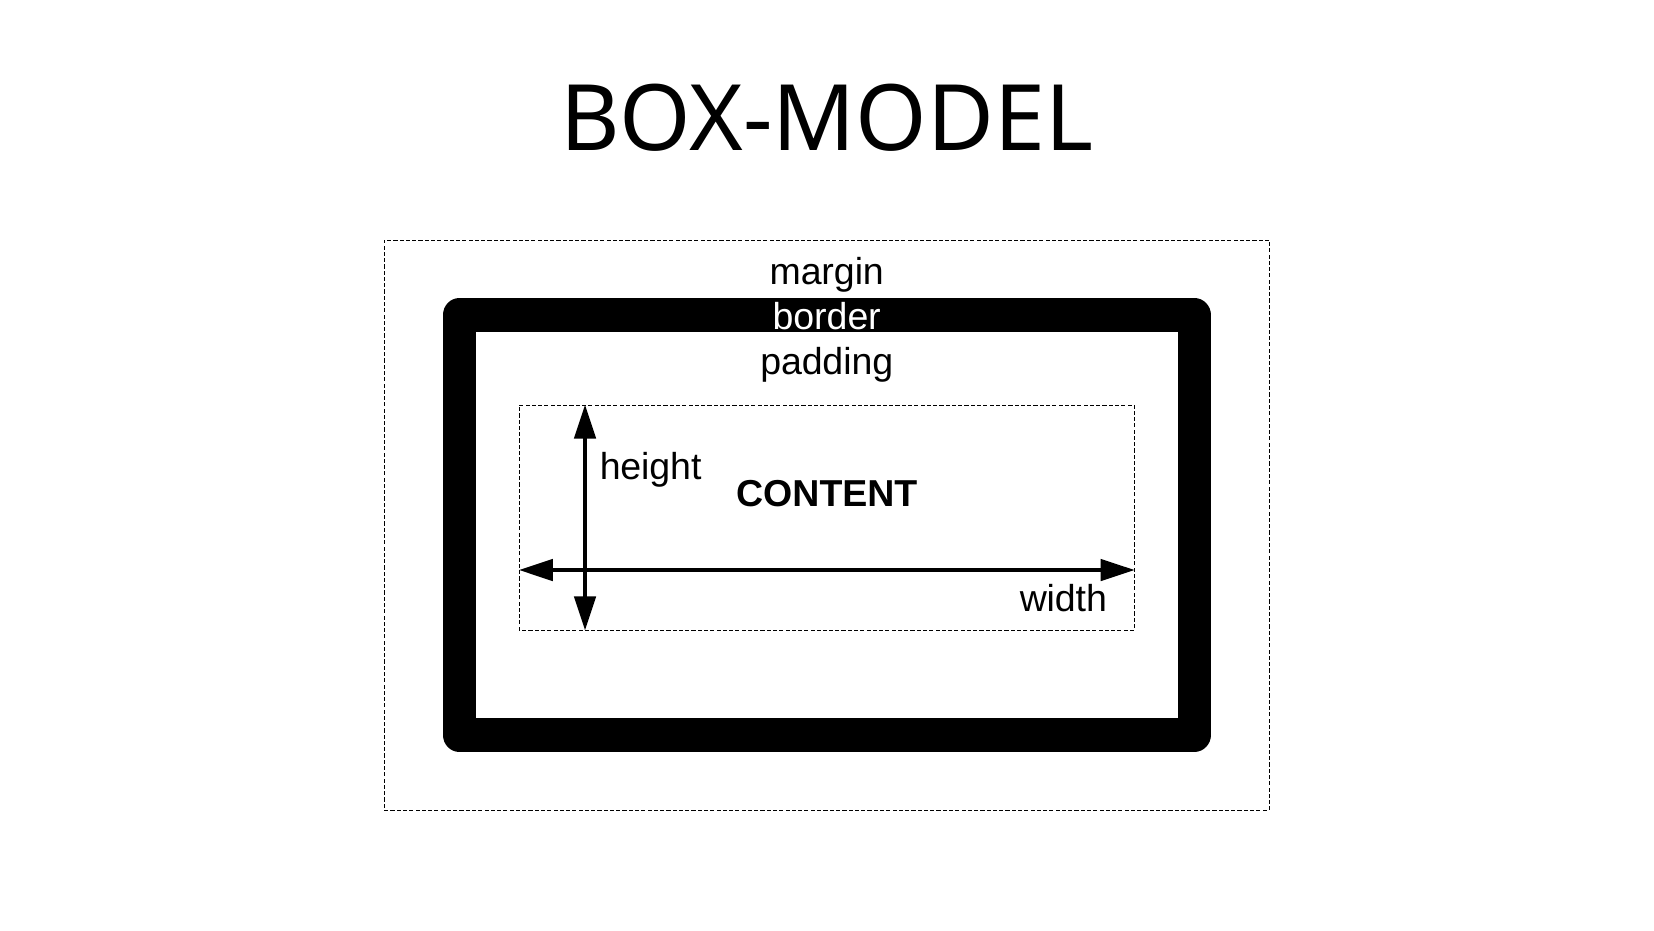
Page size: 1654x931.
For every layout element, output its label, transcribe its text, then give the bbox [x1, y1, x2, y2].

text_box width [1005, 570, 1126, 627]
text_box CONTENT [639, 465, 1015, 522]
text_box height [585, 438, 721, 496]
text_box border [721, 288, 932, 346]
text_box [384, 240, 1270, 811]
text_box margin [729, 243, 925, 301]
text_box padding [744, 346, 910, 391]
title BOX-MODEL [82, 37, 1571, 193]
